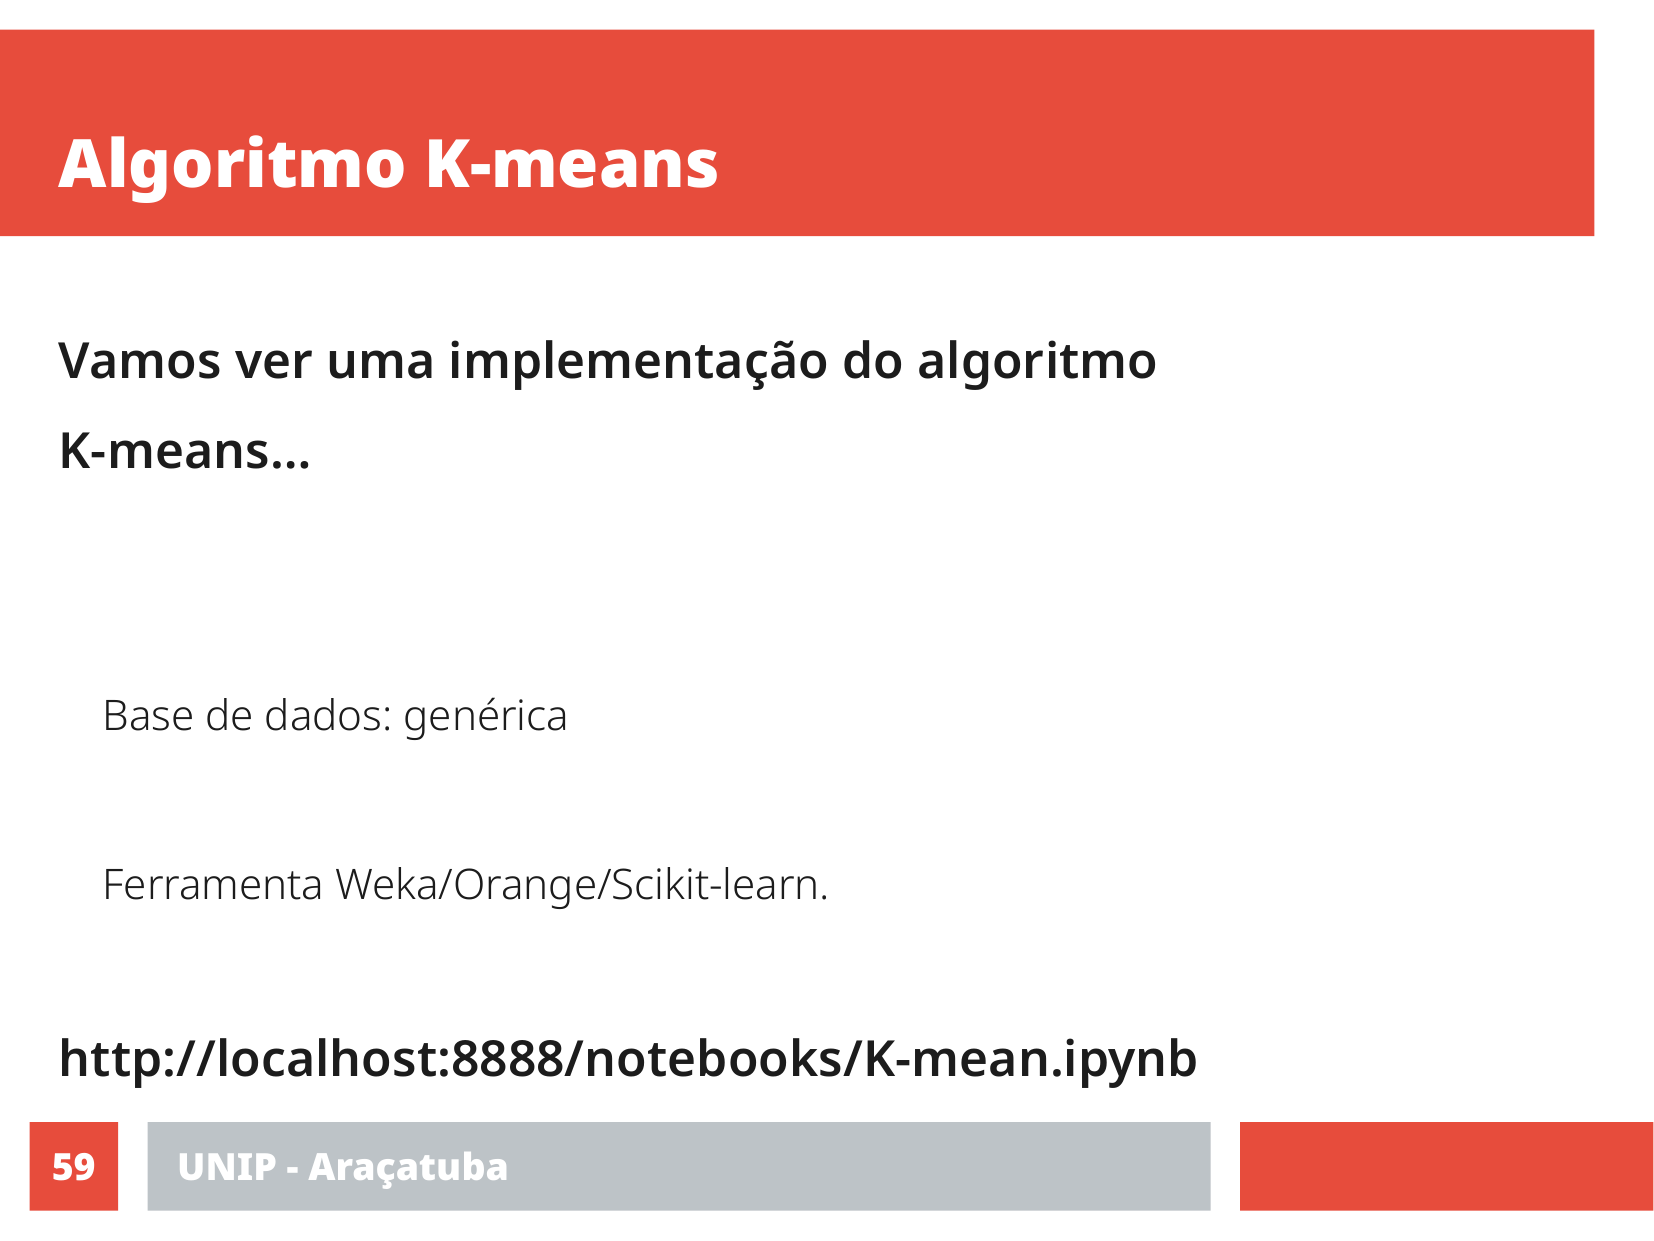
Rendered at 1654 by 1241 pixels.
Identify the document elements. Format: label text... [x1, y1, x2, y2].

title Algoritmo K-means [59, 59, 1595, 207]
list Vamos ver uma implementação do algoritmo K-means… Base de dados: genérica Ferramenta Weka/Orange/Scikit-learn. http://localhost:8888/notebooks/K-mean.ipynb [59, 324, 1565, 1093]
